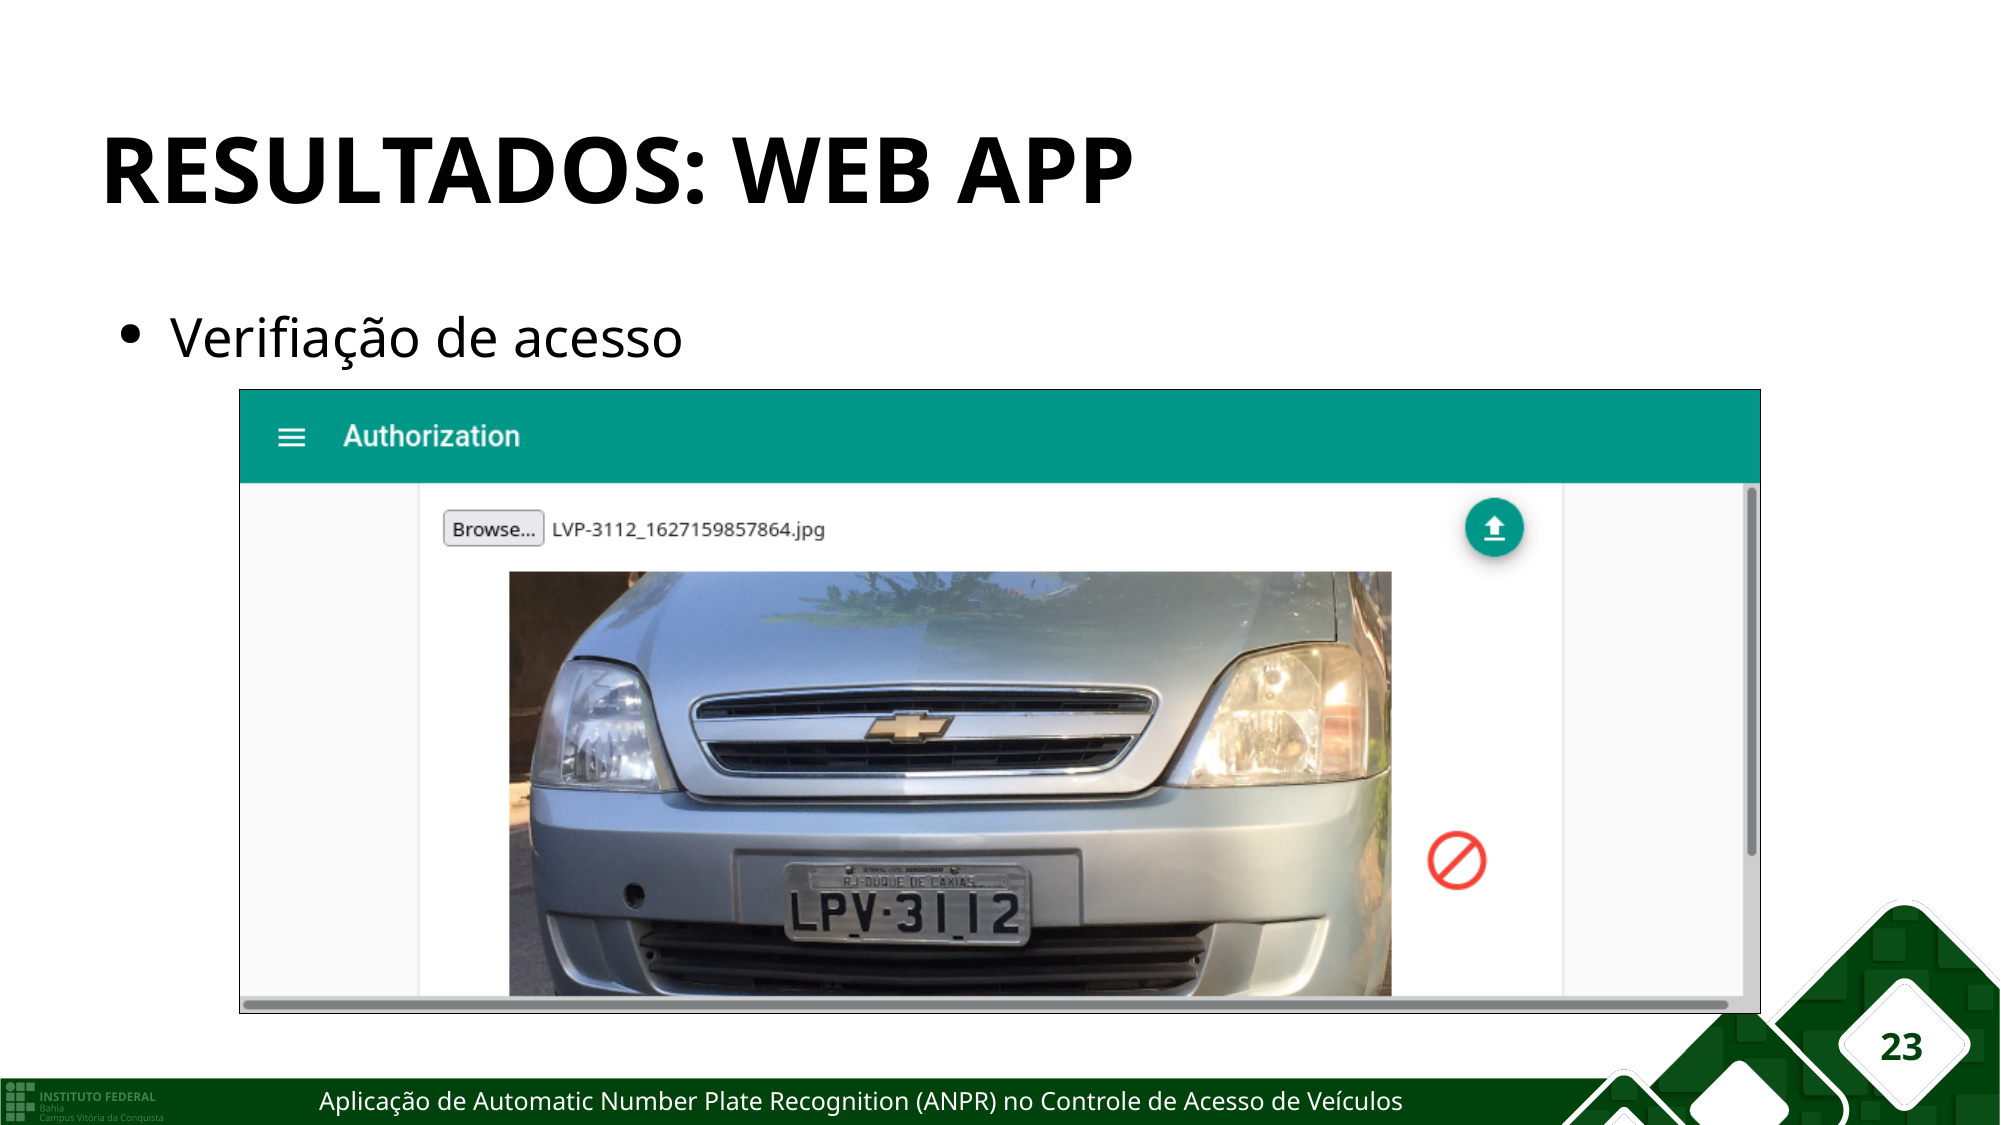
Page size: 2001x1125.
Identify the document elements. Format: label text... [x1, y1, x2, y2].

list Verifiação de acesso [99, 299, 1900, 1014]
title RESULTADOS: WEB APP [99, 59, 1900, 277]
picture [0, 389, 2000, 1125]
